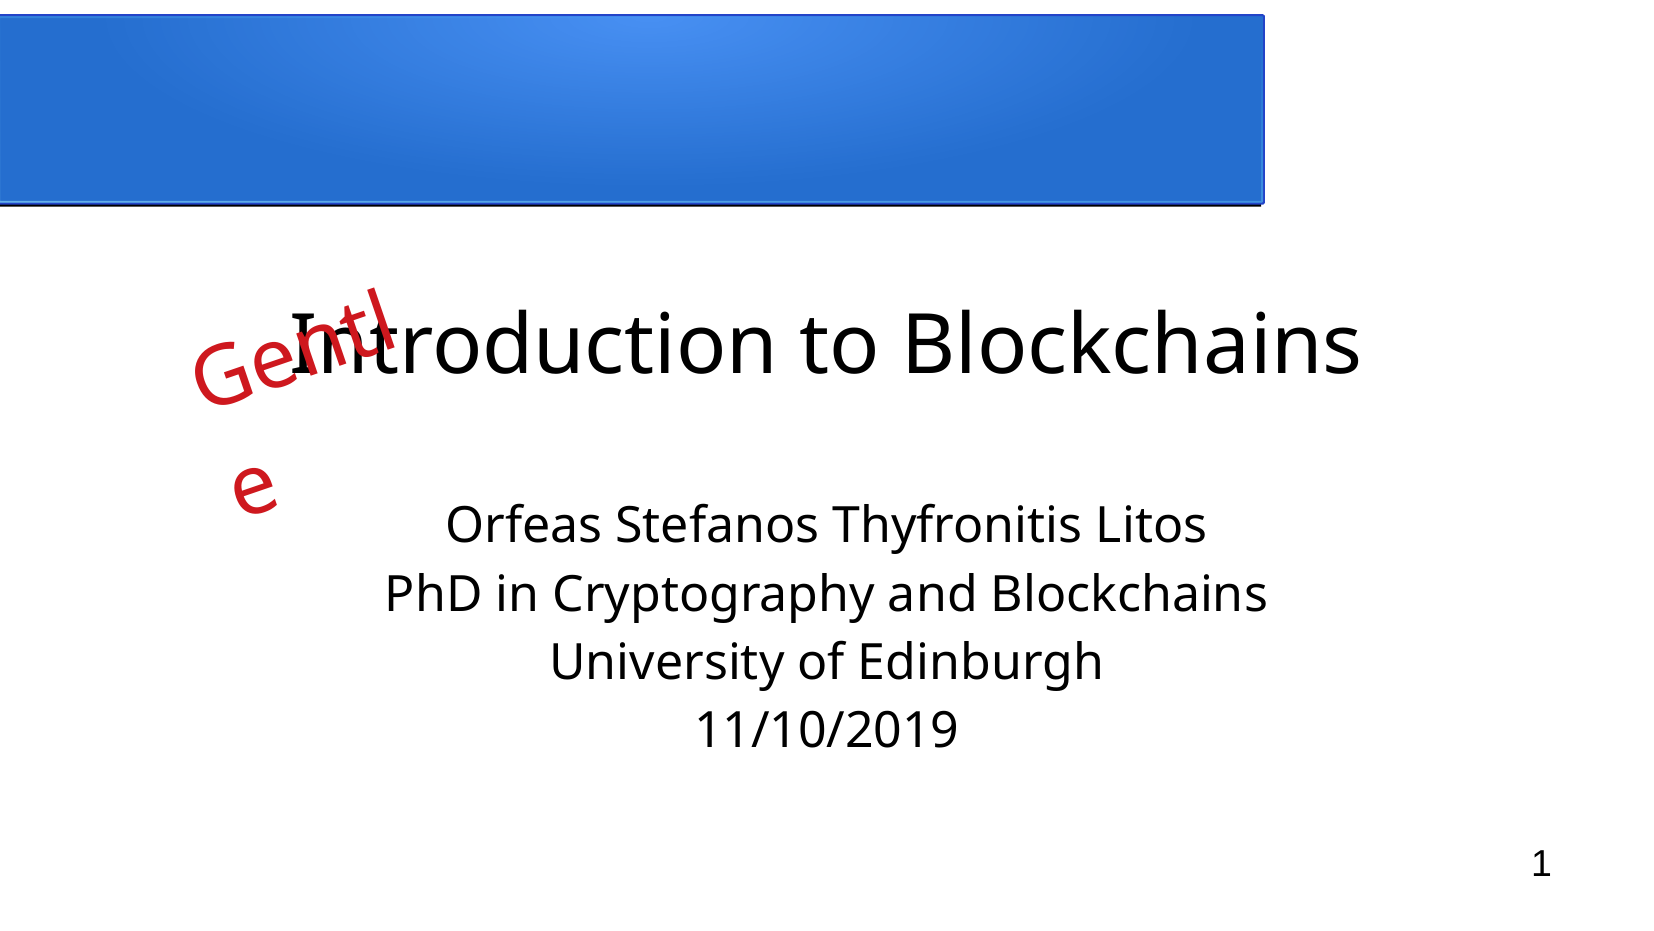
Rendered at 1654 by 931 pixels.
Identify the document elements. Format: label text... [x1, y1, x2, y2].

subtitle Introduction to Blockchains Orfeas Stefanos Thyfronitis Litos PhD in Cryptography and Blockchains University of Edinburgh 11/10/2019 [82, 253, 1571, 794]
text_box Gentle [157, 239, 481, 525]
